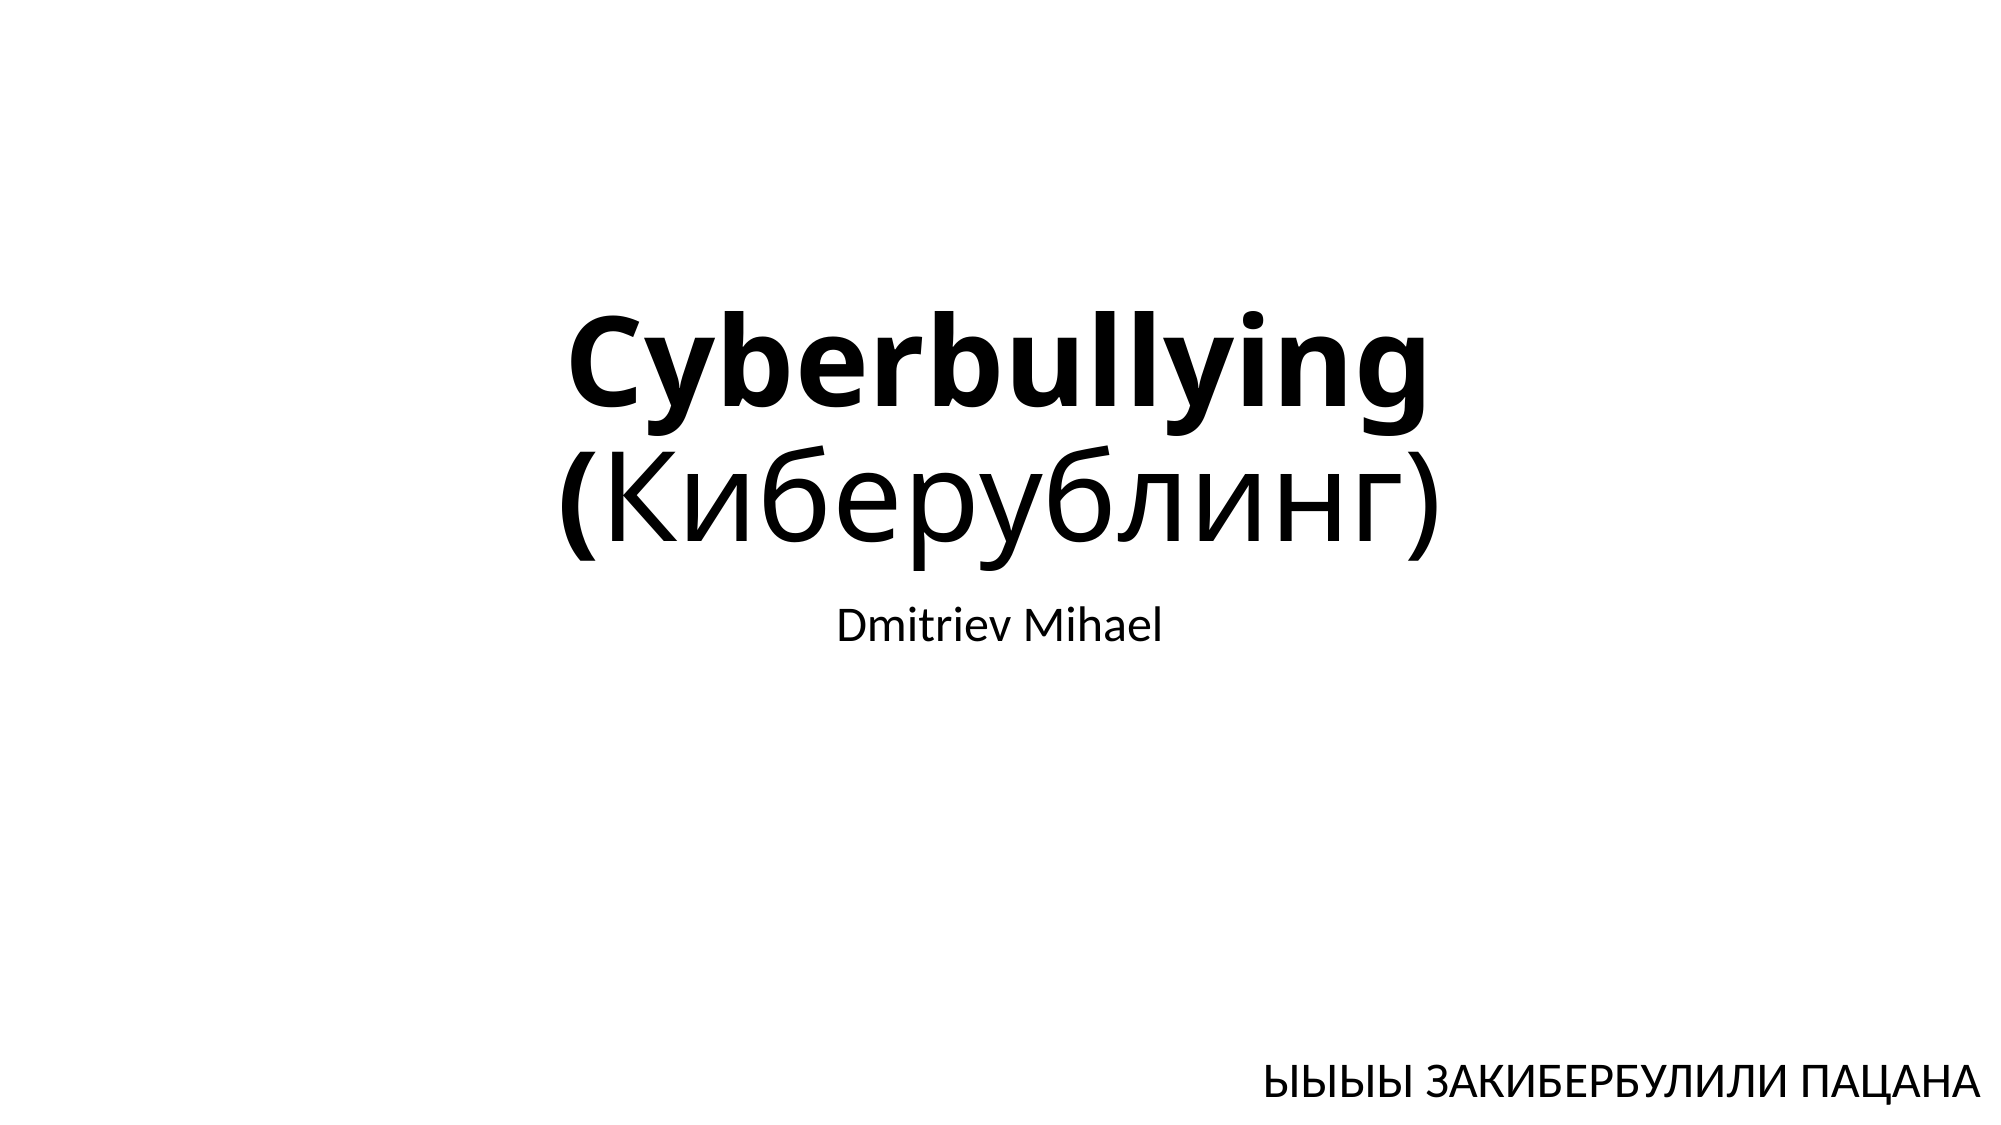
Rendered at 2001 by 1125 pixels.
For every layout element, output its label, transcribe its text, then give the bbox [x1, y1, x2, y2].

subtitle Dmitriev Mihael [249, 590, 1750, 863]
title Cyberbullying (Киберублинг) [249, 184, 1750, 576]
text_box ЫЫЫЫ ЗАКИБЕРБУЛИЛИ ПАЦАНА [871, 1046, 2000, 1125]
